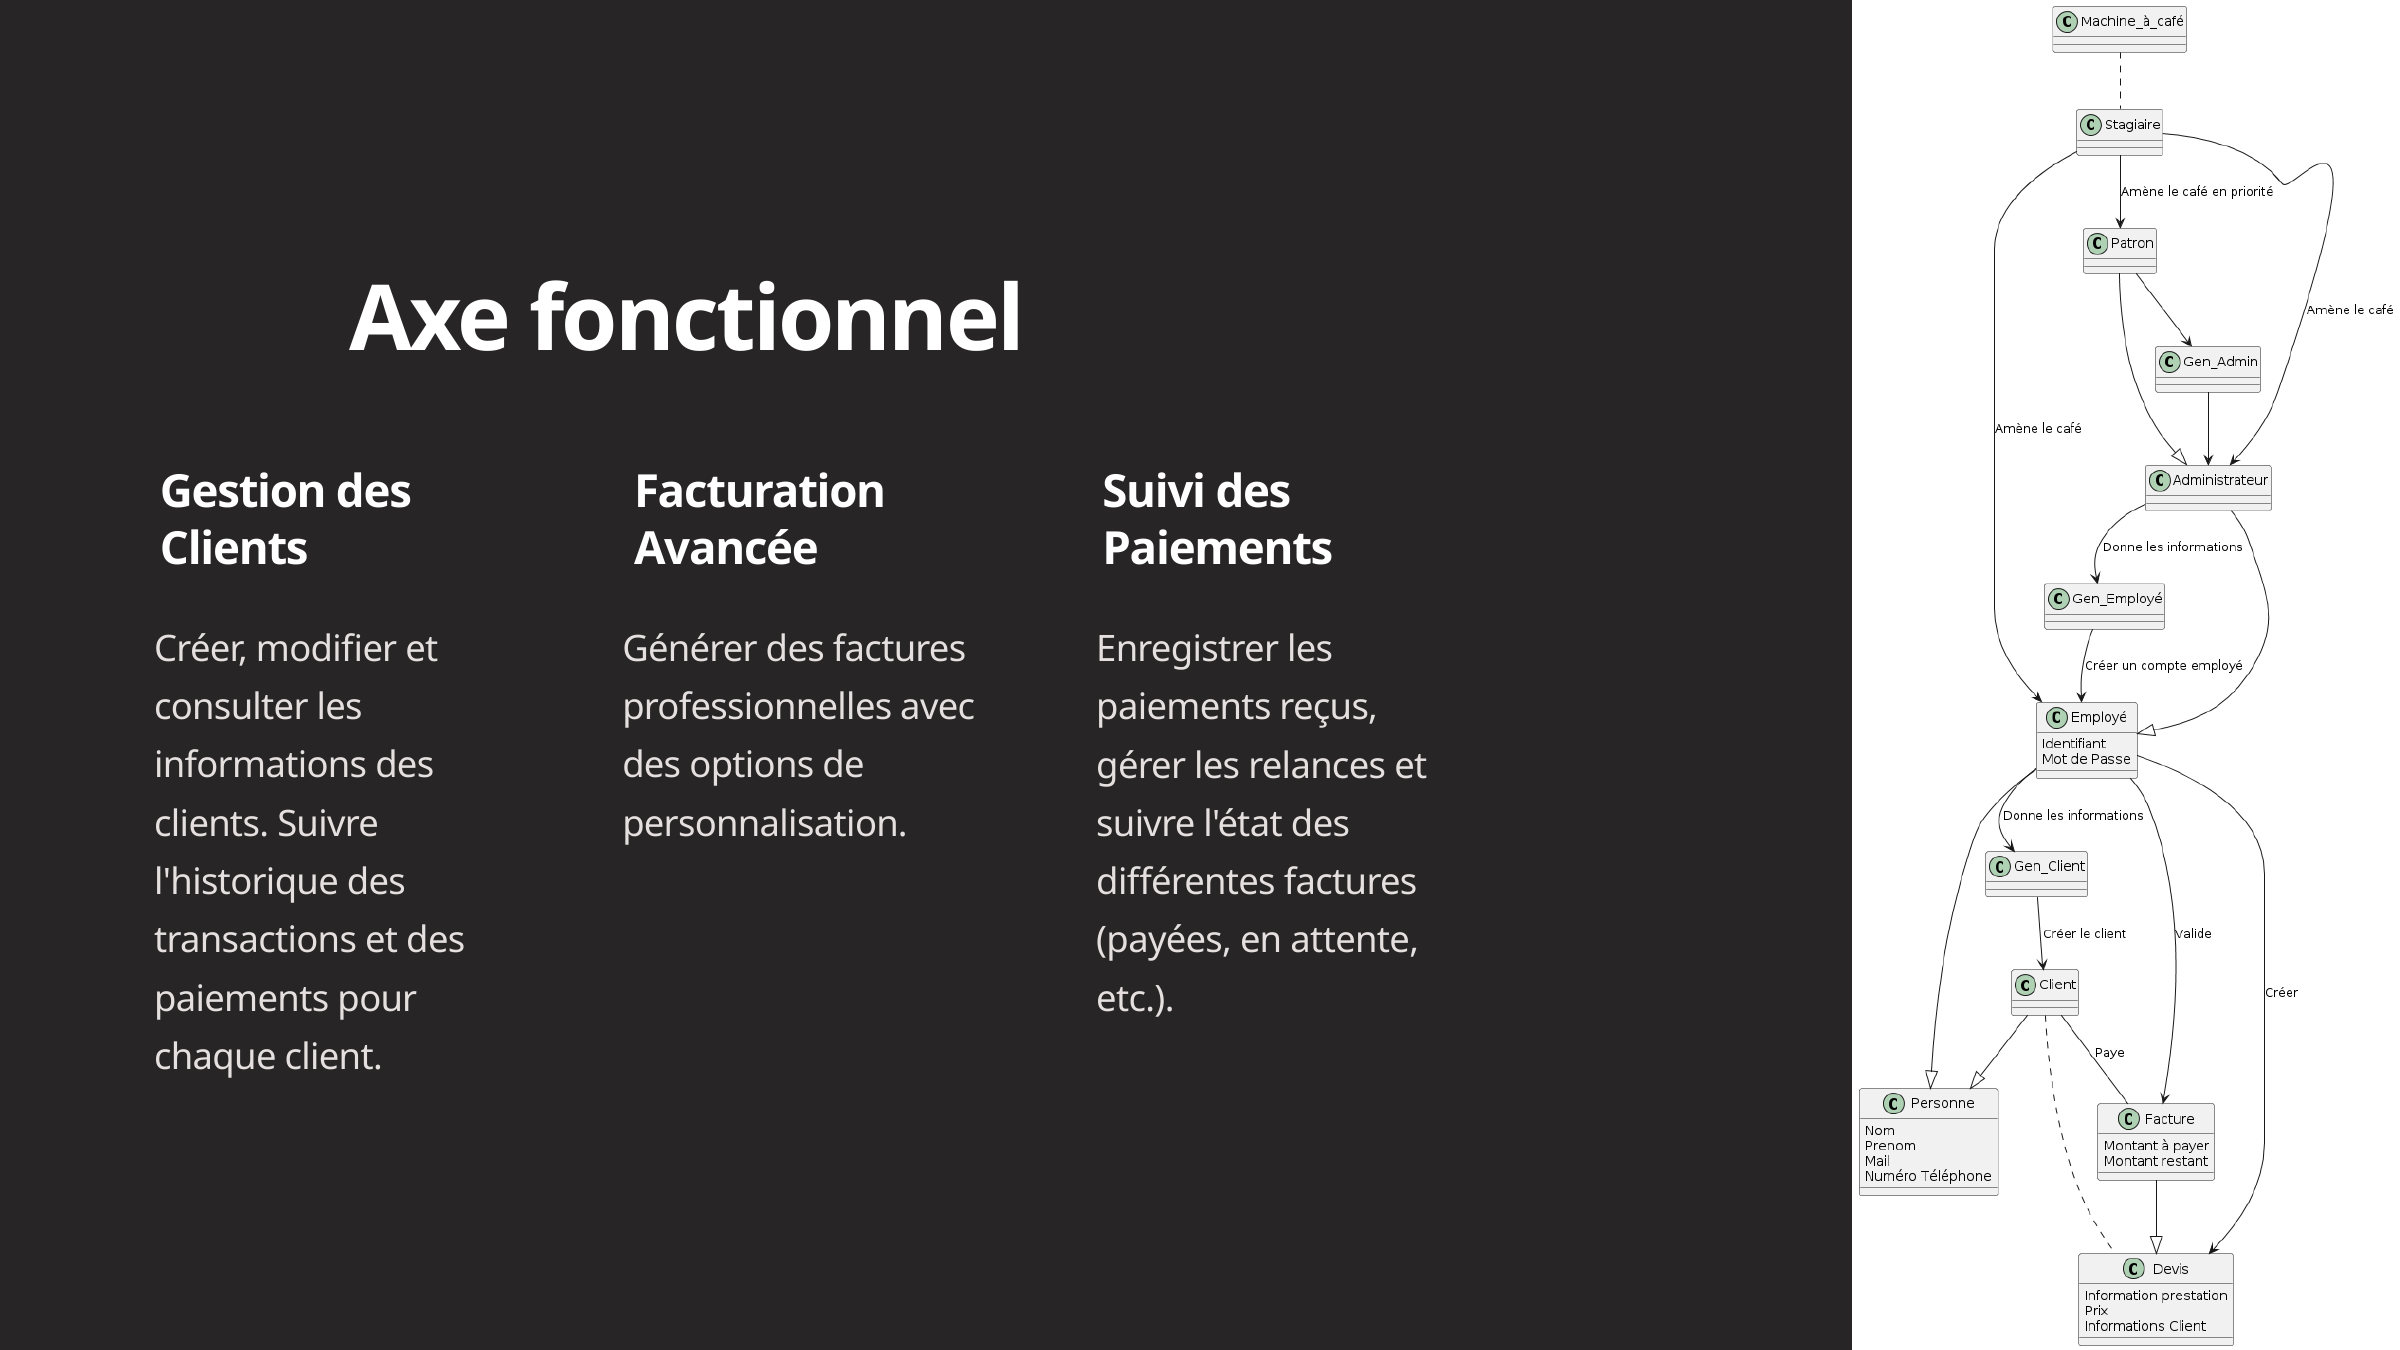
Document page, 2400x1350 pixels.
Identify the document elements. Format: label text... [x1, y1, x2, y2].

text_box Facturation Avancée [619, 452, 986, 567]
text_box Créer, modifier et consulter les informations des clients. Suivre l'historique des transactions et des paiements pour chaque client. [139, 603, 506, 1070]
text_box Suivi des Paiements [1087, 452, 1454, 567]
text_box Axe fonctionnel [334, 247, 1246, 362]
text_box Gestion des Clients [145, 452, 512, 567]
text_box [0, 0, 1852, 1350]
text_box Enregistrer les paiements reçus, gérer les relances et suivre l'état des différentes factures (payées, en attente, etc.). [1081, 603, 1448, 1012]
picture [1852, 0, 2400, 1350]
text_box Générer des factures professionnelles avec des options de personnalisation. [607, 603, 999, 1070]
